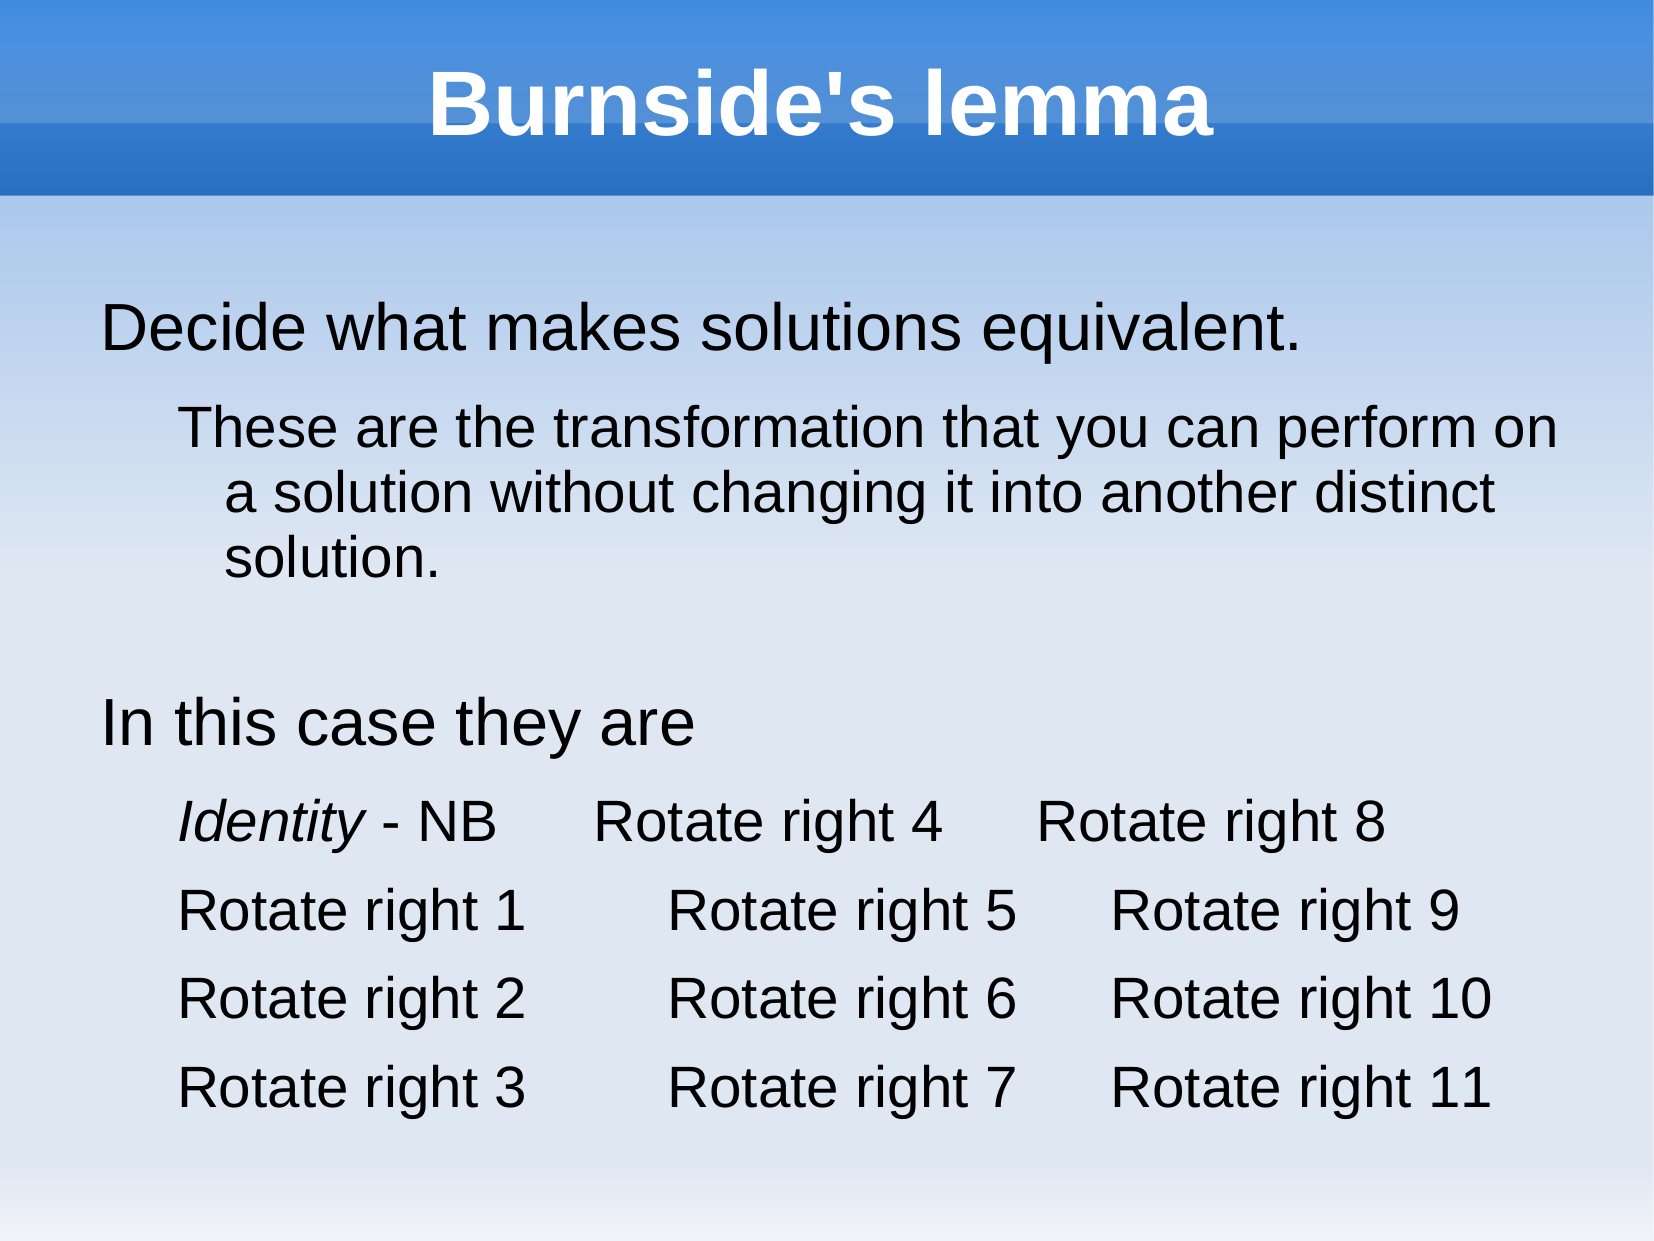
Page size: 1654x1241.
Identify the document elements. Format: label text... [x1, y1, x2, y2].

list Decide what makes solutions equivalent. These are the transformation that you can perform on a solution without changing it into another distinct solution. In this case they are Identity - NB Rotate right 4 Rotate right 8 Rotate right 1 Rotate right 5 Rotate right 9 Rotate right 2 Rotate right 6 Rotate right 10 Rotate right 3 Rotate right 7 Rotate right 11 [82, 290, 1571, 1195]
title Burnside's lemma [76, 0, 1565, 208]
picture [0, 0, 1654, 1241]
